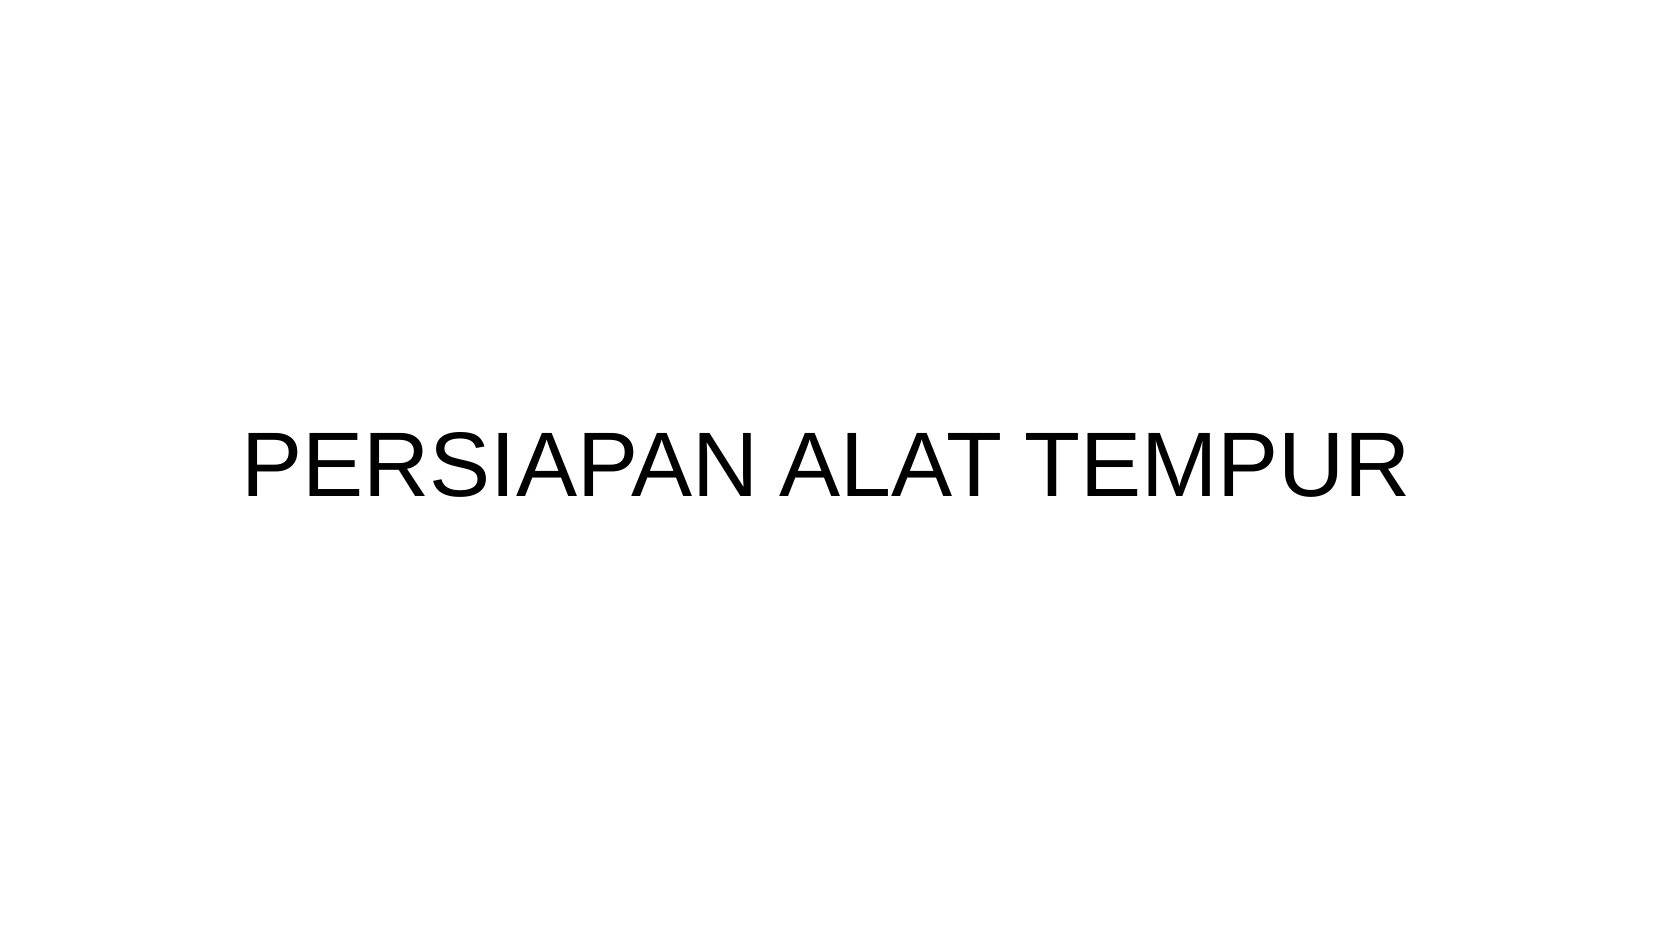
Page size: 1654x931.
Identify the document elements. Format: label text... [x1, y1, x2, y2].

title PERSIAPAN ALAT TEMPUR [82, 387, 1571, 543]
